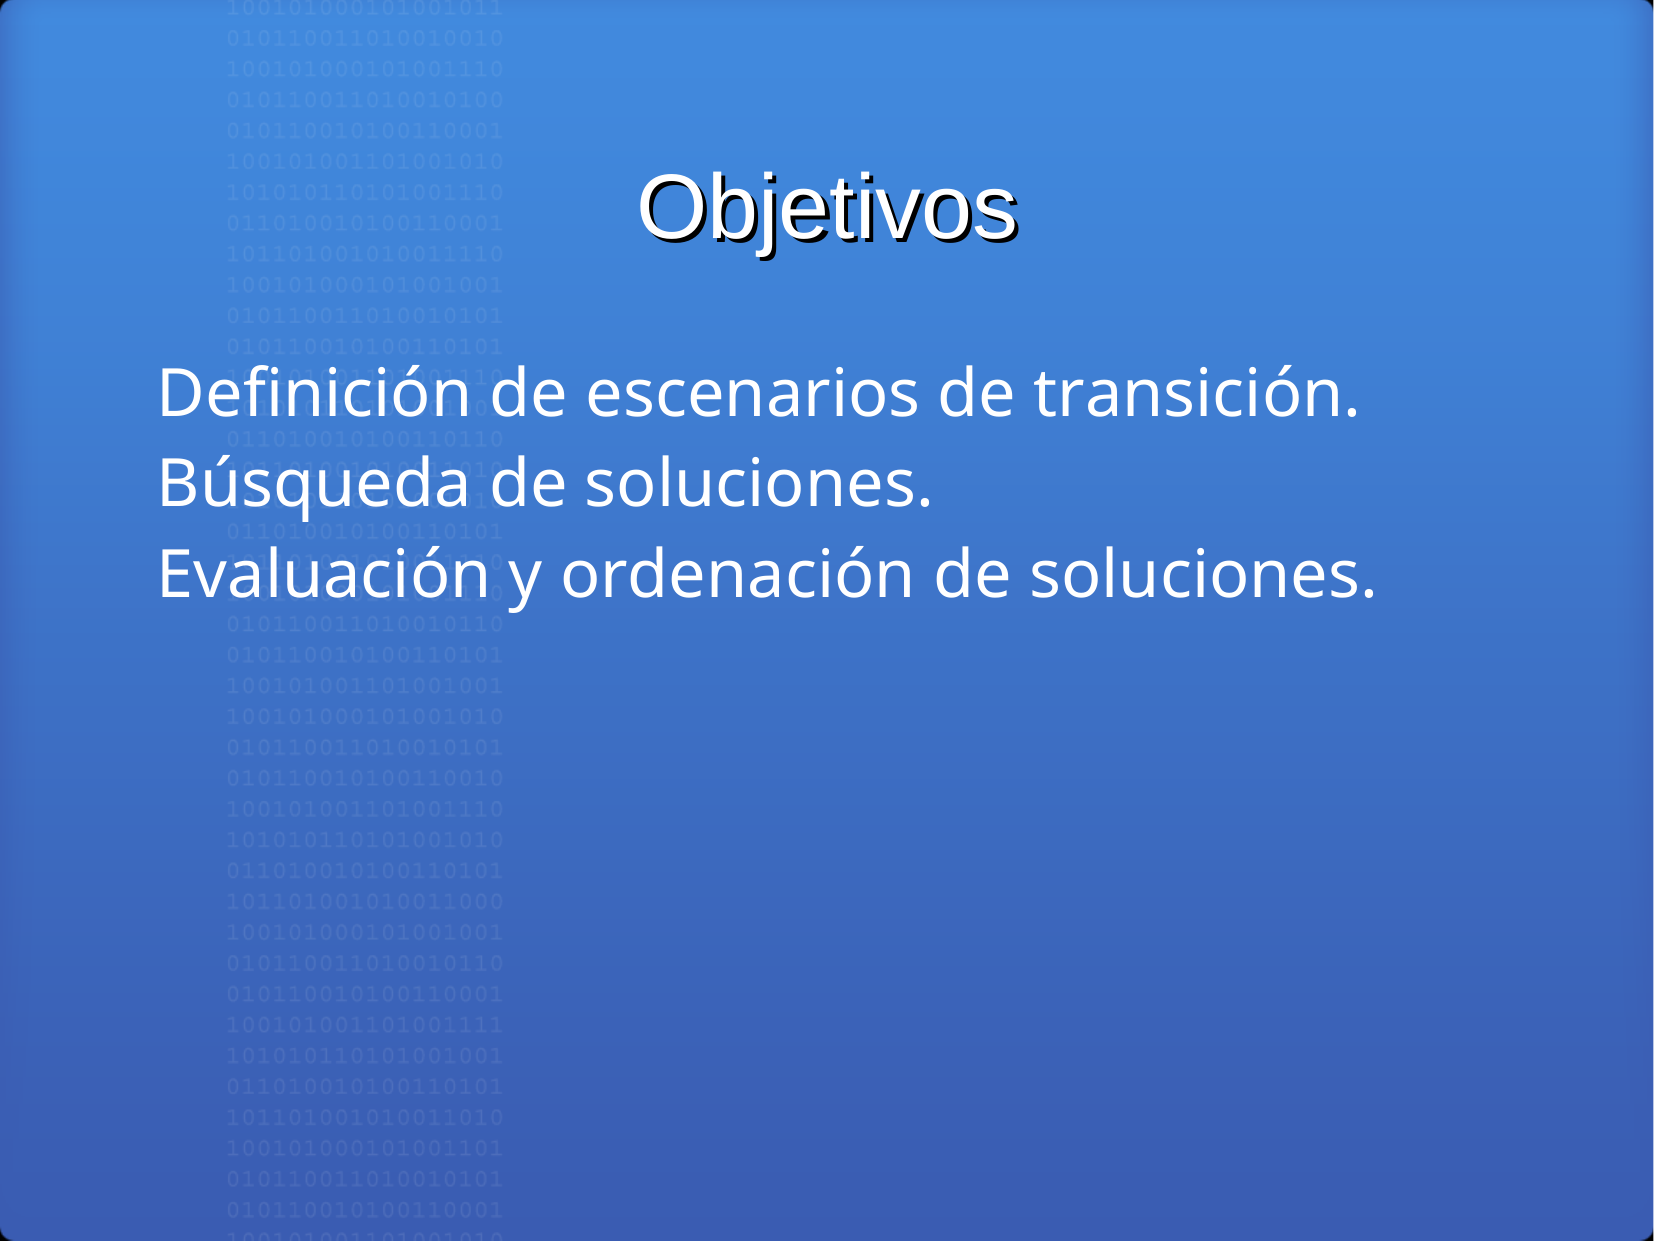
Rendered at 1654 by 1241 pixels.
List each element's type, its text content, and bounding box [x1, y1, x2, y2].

picture [0, 0, 1654, 1241]
subtitle Definición de escenarios de transición. Búsqueda de soluciones. Evaluación y ordenación de soluciones. [121, 352, 1534, 1119]
title Objetivos [121, 110, 1534, 303]
